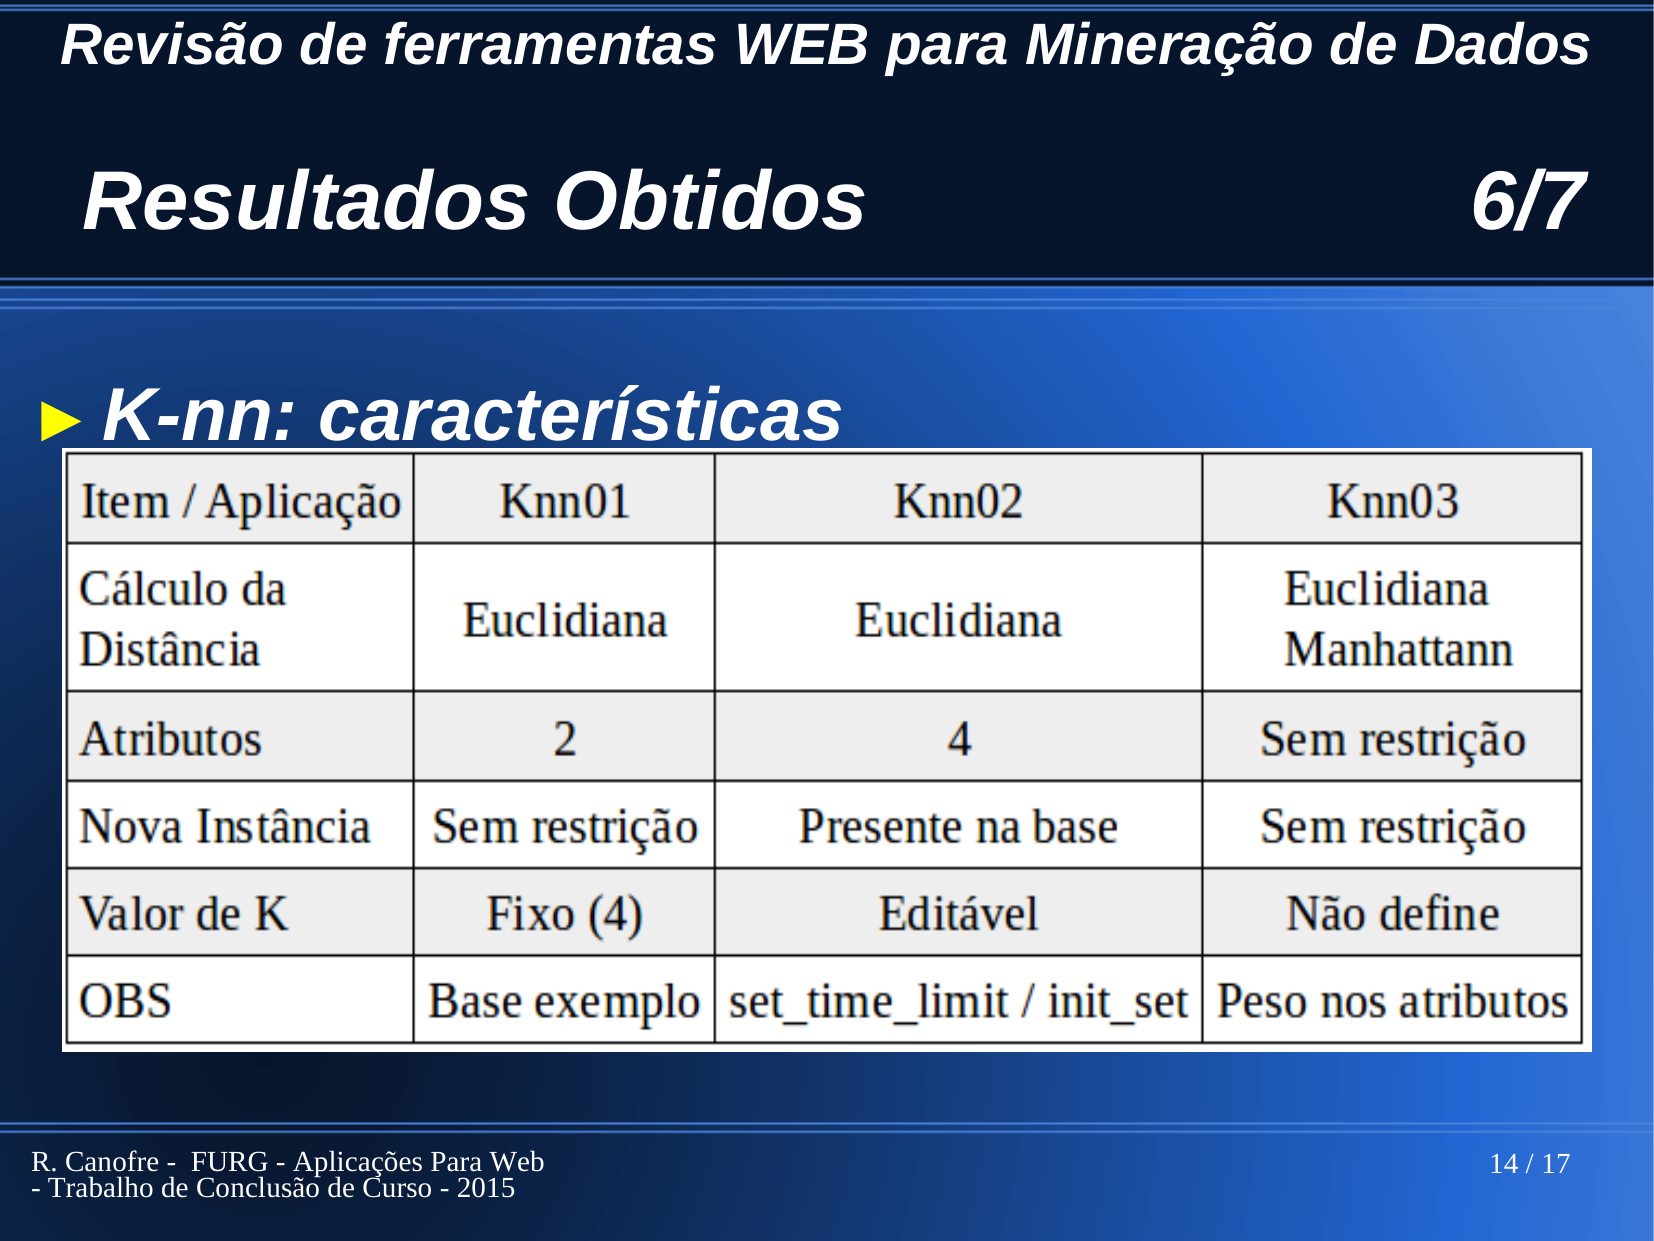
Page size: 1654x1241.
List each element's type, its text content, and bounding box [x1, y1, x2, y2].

picture [0, 83, 1654, 1241]
title Revisão de ferramentas WEB para Mineração de Dados [0, 5, 1654, 83]
picture [0, 0, 1654, 5]
title Resultados Obtidos 6/7 [82, 129, 1607, 272]
list K-nn: características [23, 330, 1630, 449]
